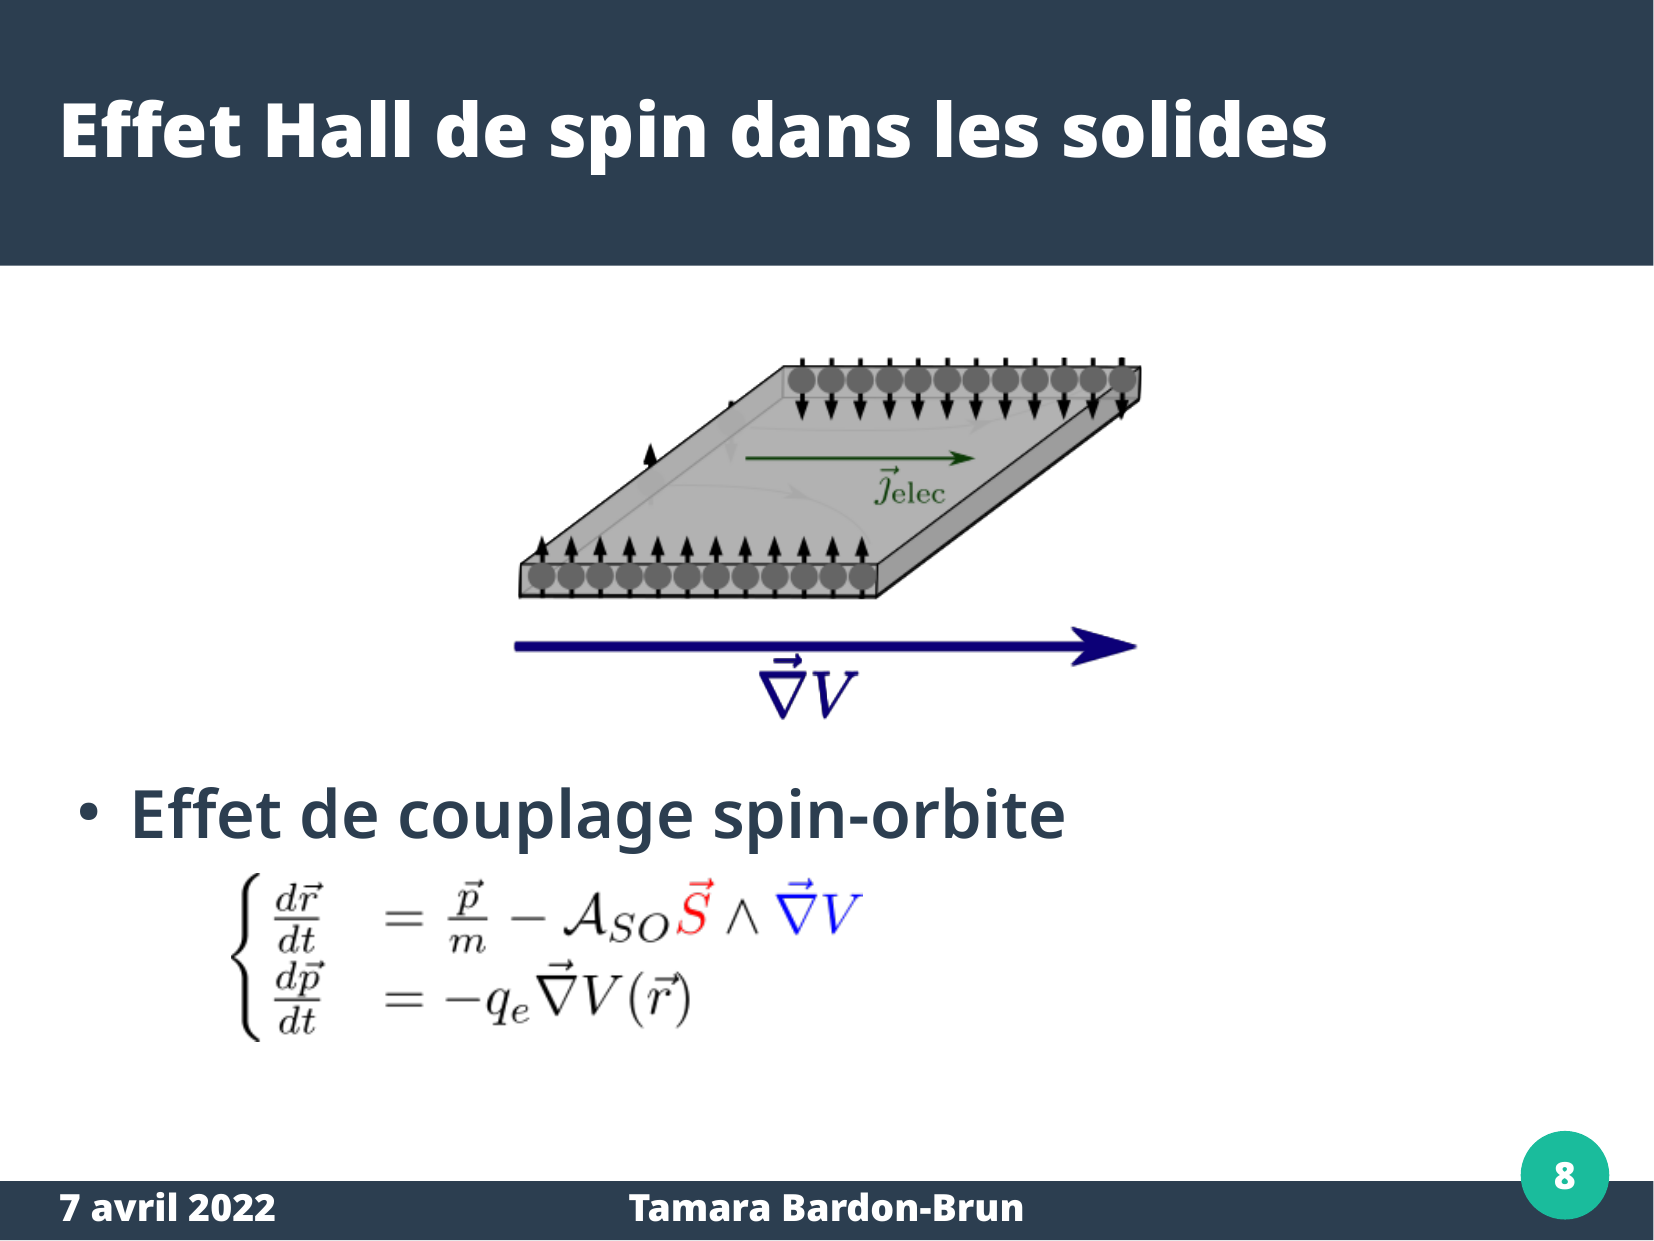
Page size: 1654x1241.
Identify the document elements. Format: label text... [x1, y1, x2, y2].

list Effet de couplage spin-orbite [59, 767, 1595, 1022]
picture [231, 873, 863, 1042]
picture [483, 311, 1171, 731]
title Effet Hall de spin dans les solides [59, 49, 1595, 207]
